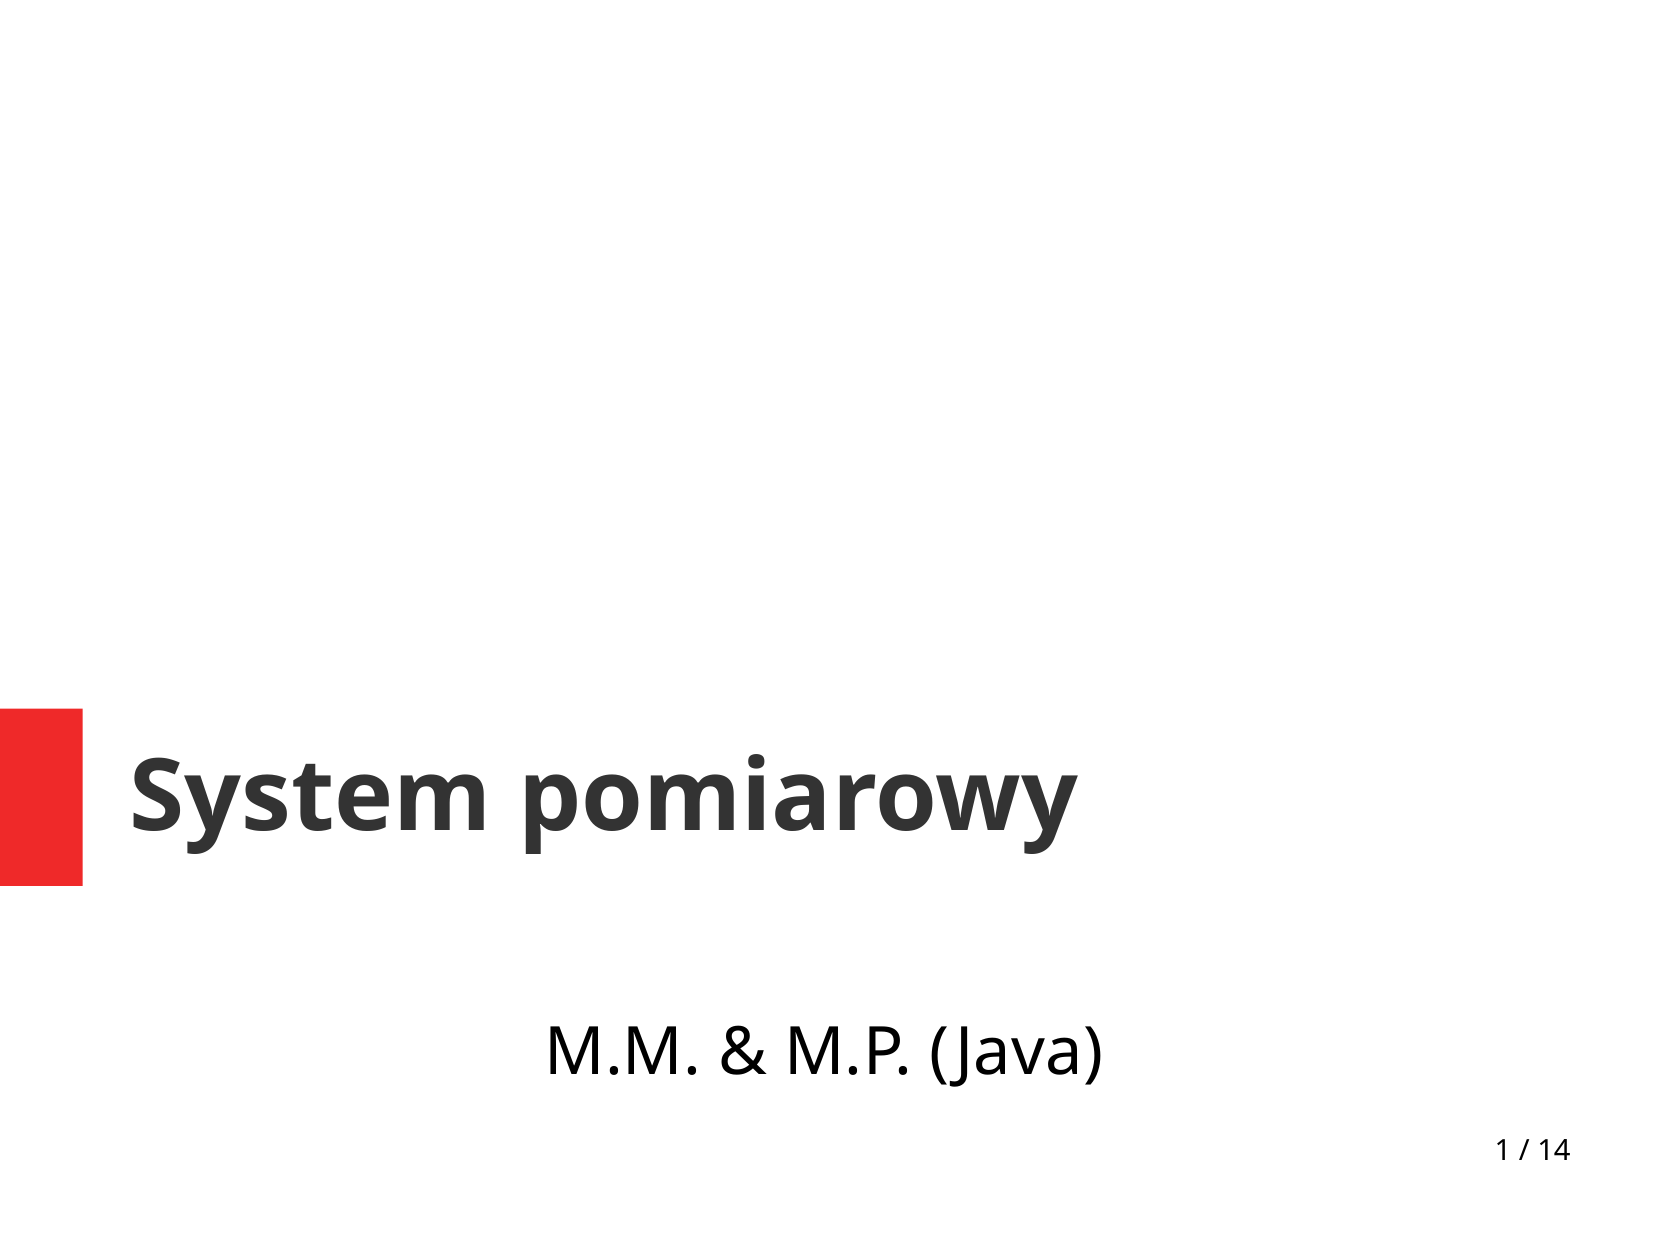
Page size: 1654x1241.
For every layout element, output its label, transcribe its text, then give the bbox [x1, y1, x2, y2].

subtitle M.M. & M.P. (Java) [129, 968, 1536, 1130]
title System pomiarowy [129, 655, 1536, 928]
